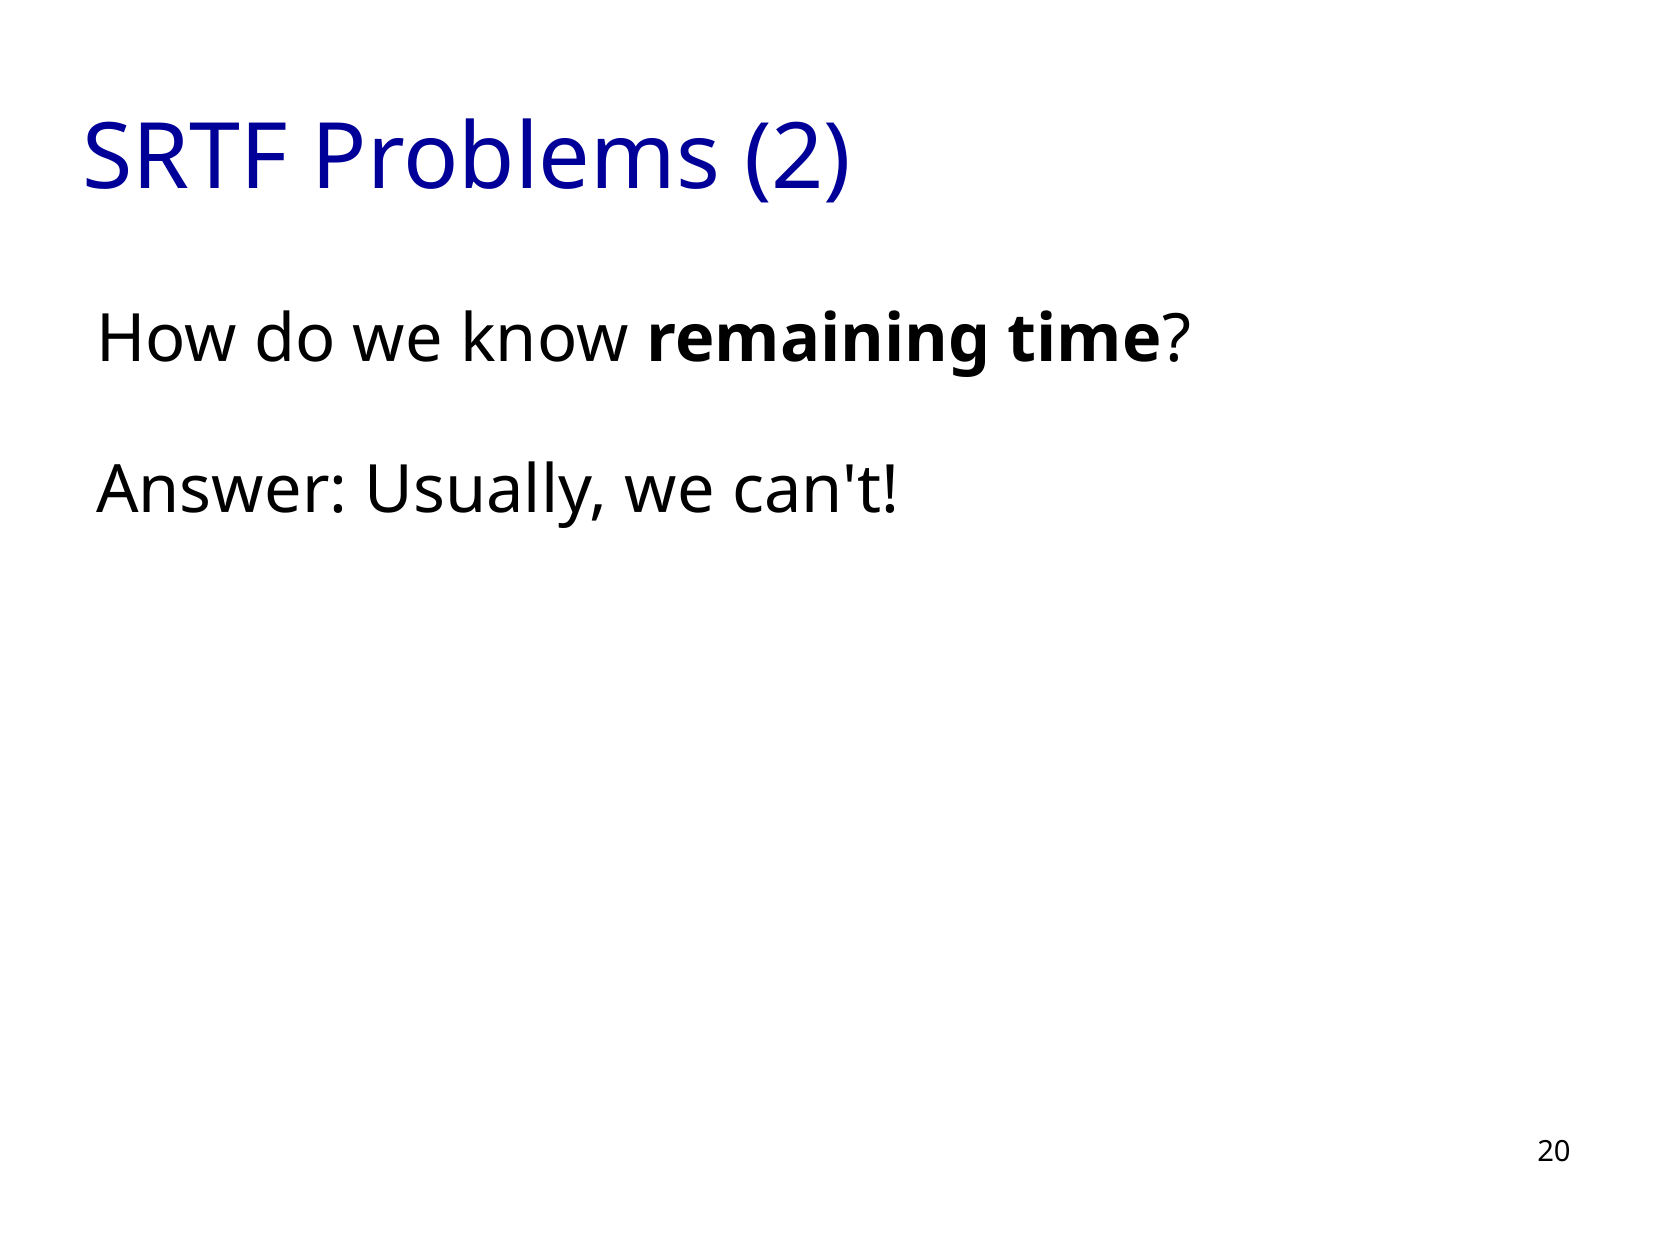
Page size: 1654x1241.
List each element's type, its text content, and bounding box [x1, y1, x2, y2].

title SRTF Problems (2) [82, 49, 1571, 257]
list How do we know remaining time? Answer: Usually, we can't! [60, 290, 1571, 1096]
